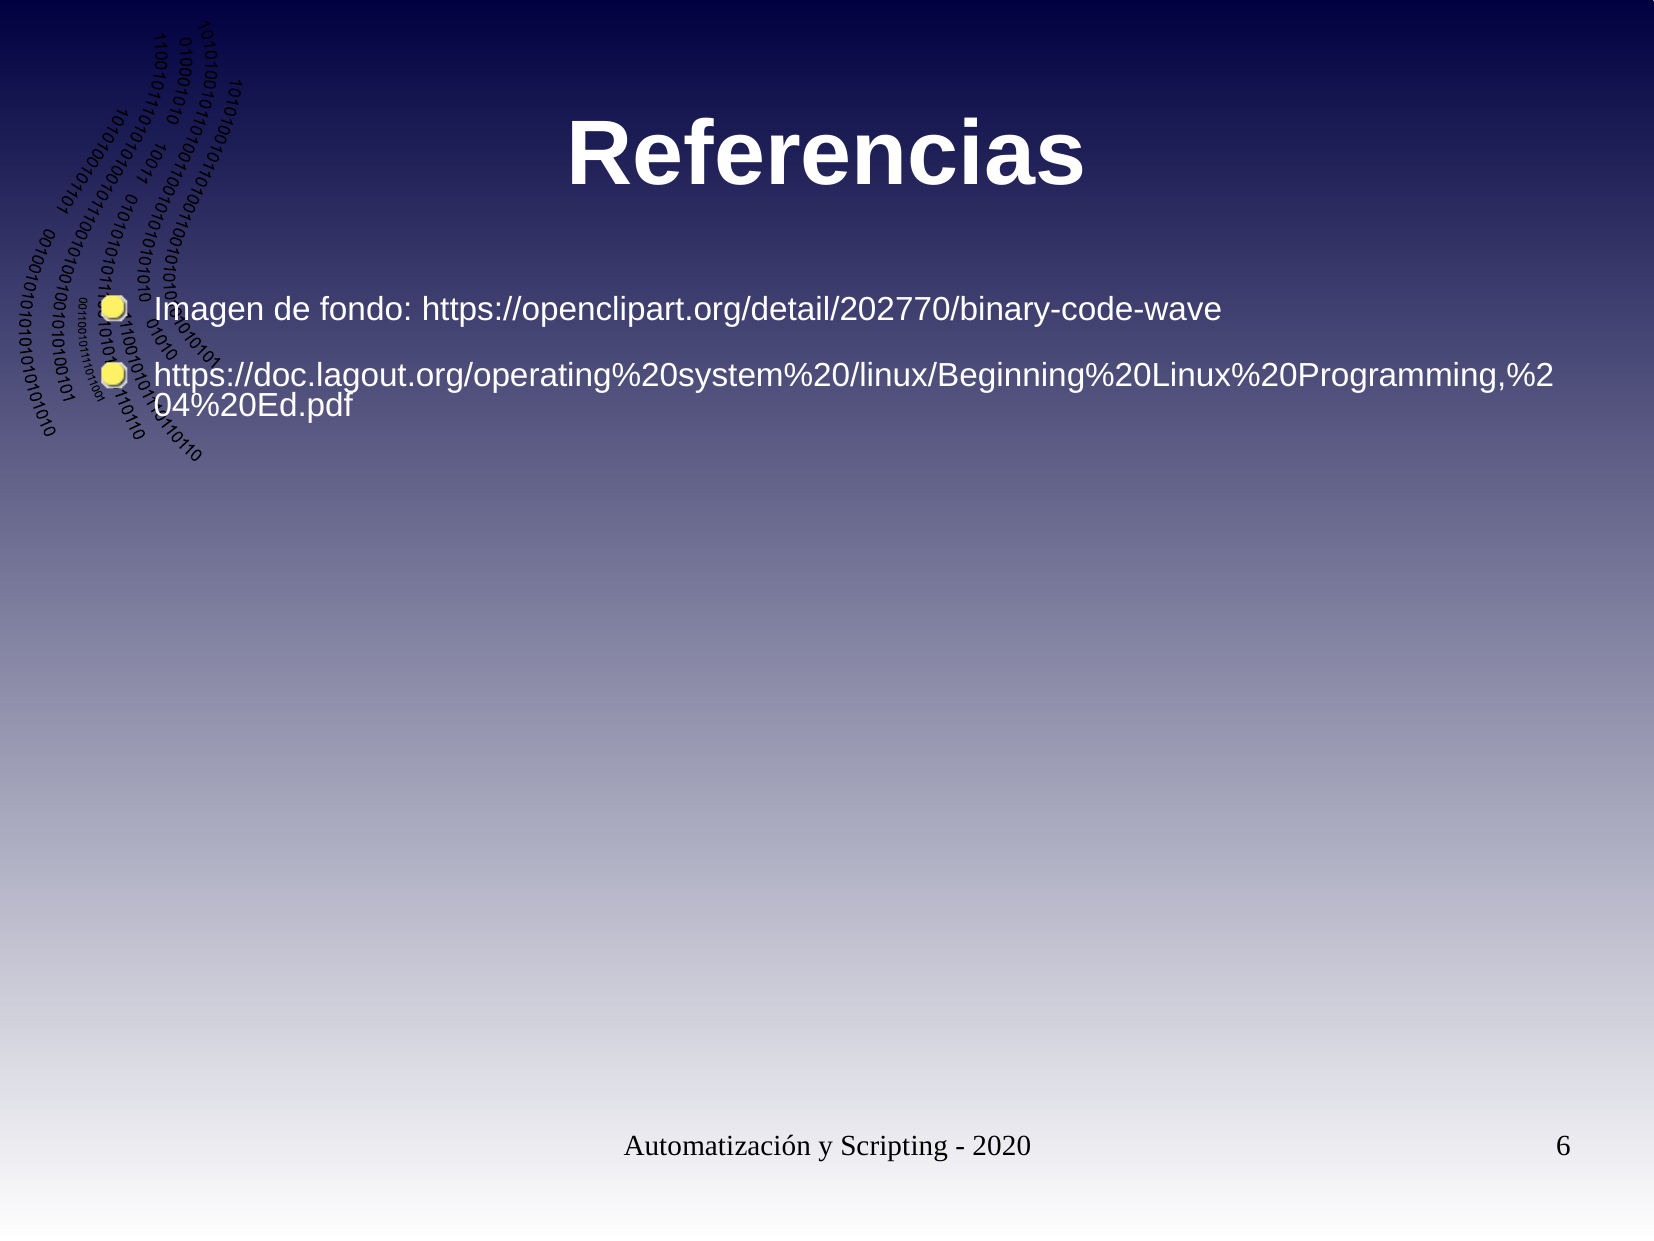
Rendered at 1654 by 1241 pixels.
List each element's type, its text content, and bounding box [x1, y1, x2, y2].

title Referencias [82, 49, 1571, 257]
picture [18, 21, 243, 461]
list Imagen de fondo: https://openclipart.org/detail/202770/binary-code-wave https://doc.lagout.org/operating%20system%20/linux/Beginning%20Linux%20Programming,%204%20Ed.pdf [82, 290, 1571, 1010]
